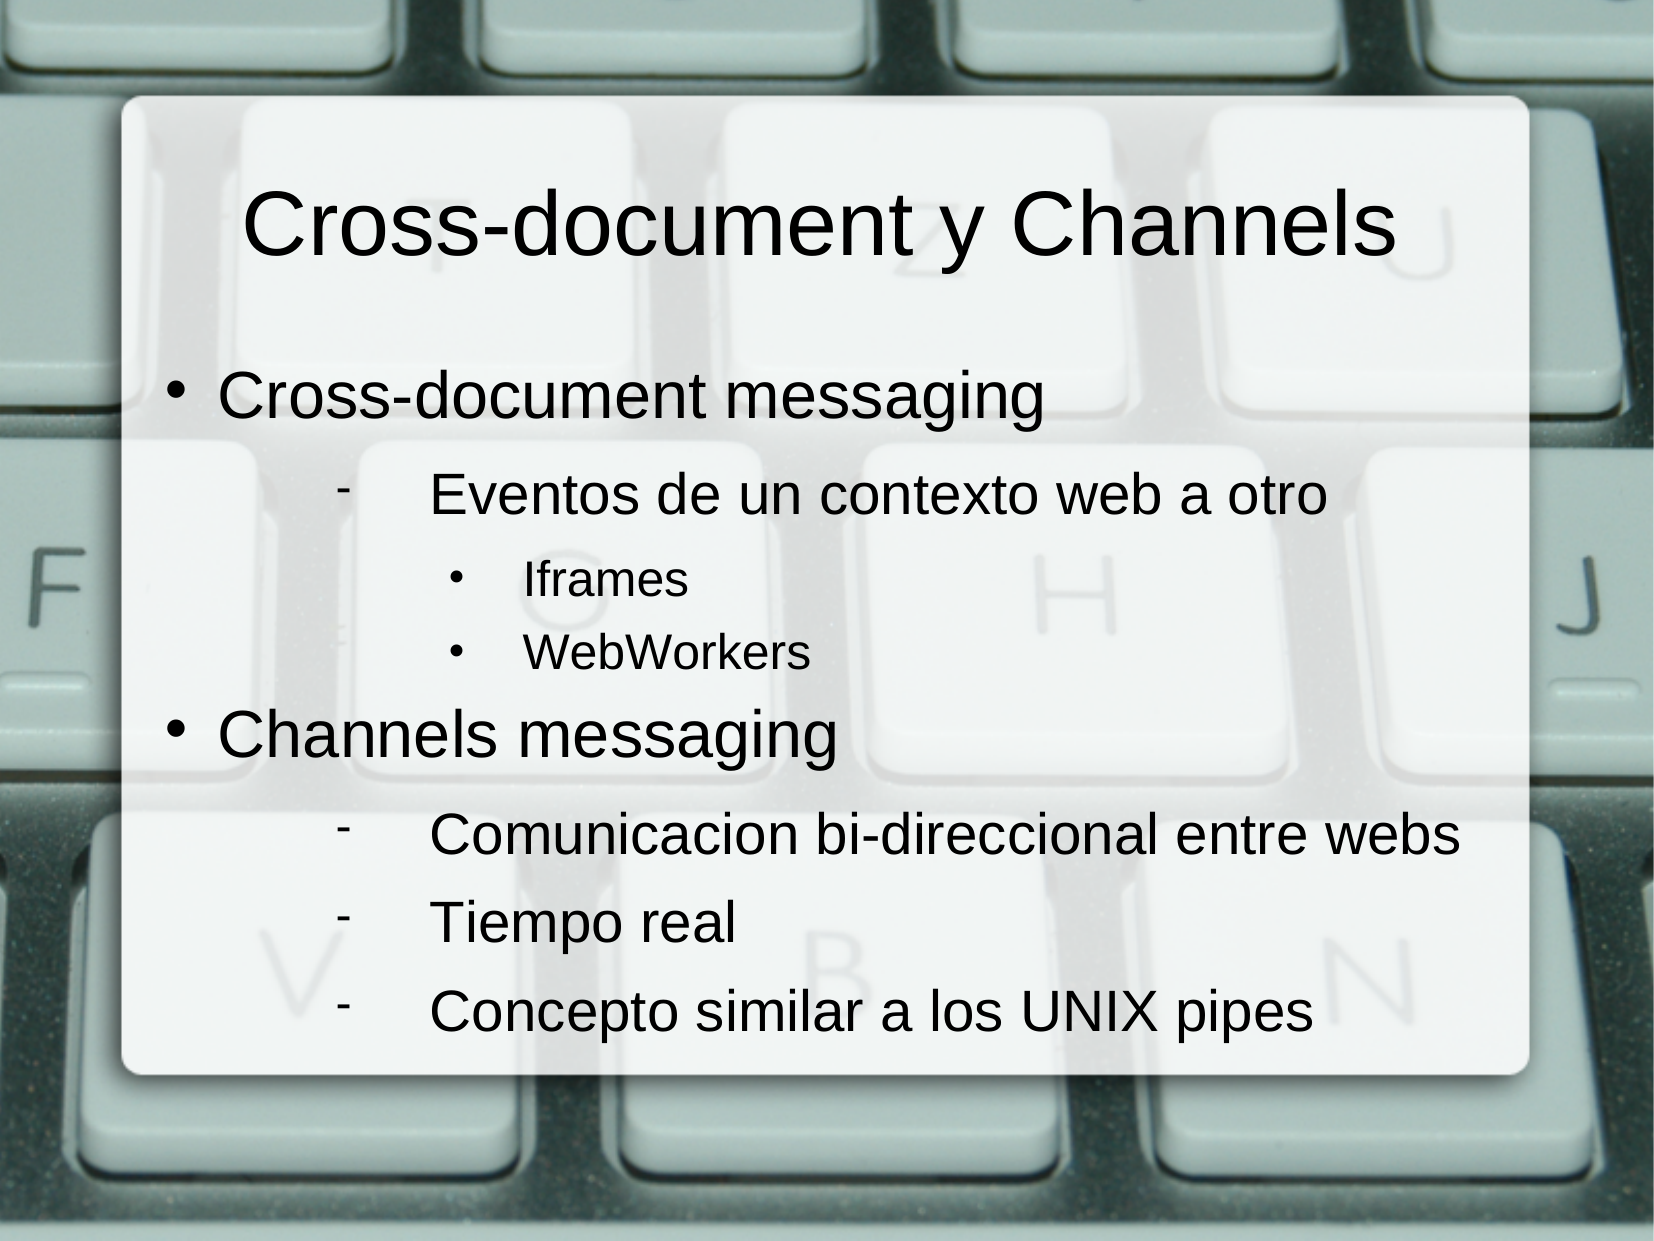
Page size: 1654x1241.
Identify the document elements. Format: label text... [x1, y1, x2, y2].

title Cross-document y Channels [135, 117, 1506, 325]
picture [0, 0, 1654, 1241]
list Cross-document messaging Eventos de un contexto web a otro Iframes WebWorkers Channels messaging Comunicacion bi-direccional entre webs Tiempo real Concepto similar a los UNIX pipes [147, 354, 1506, 1074]
